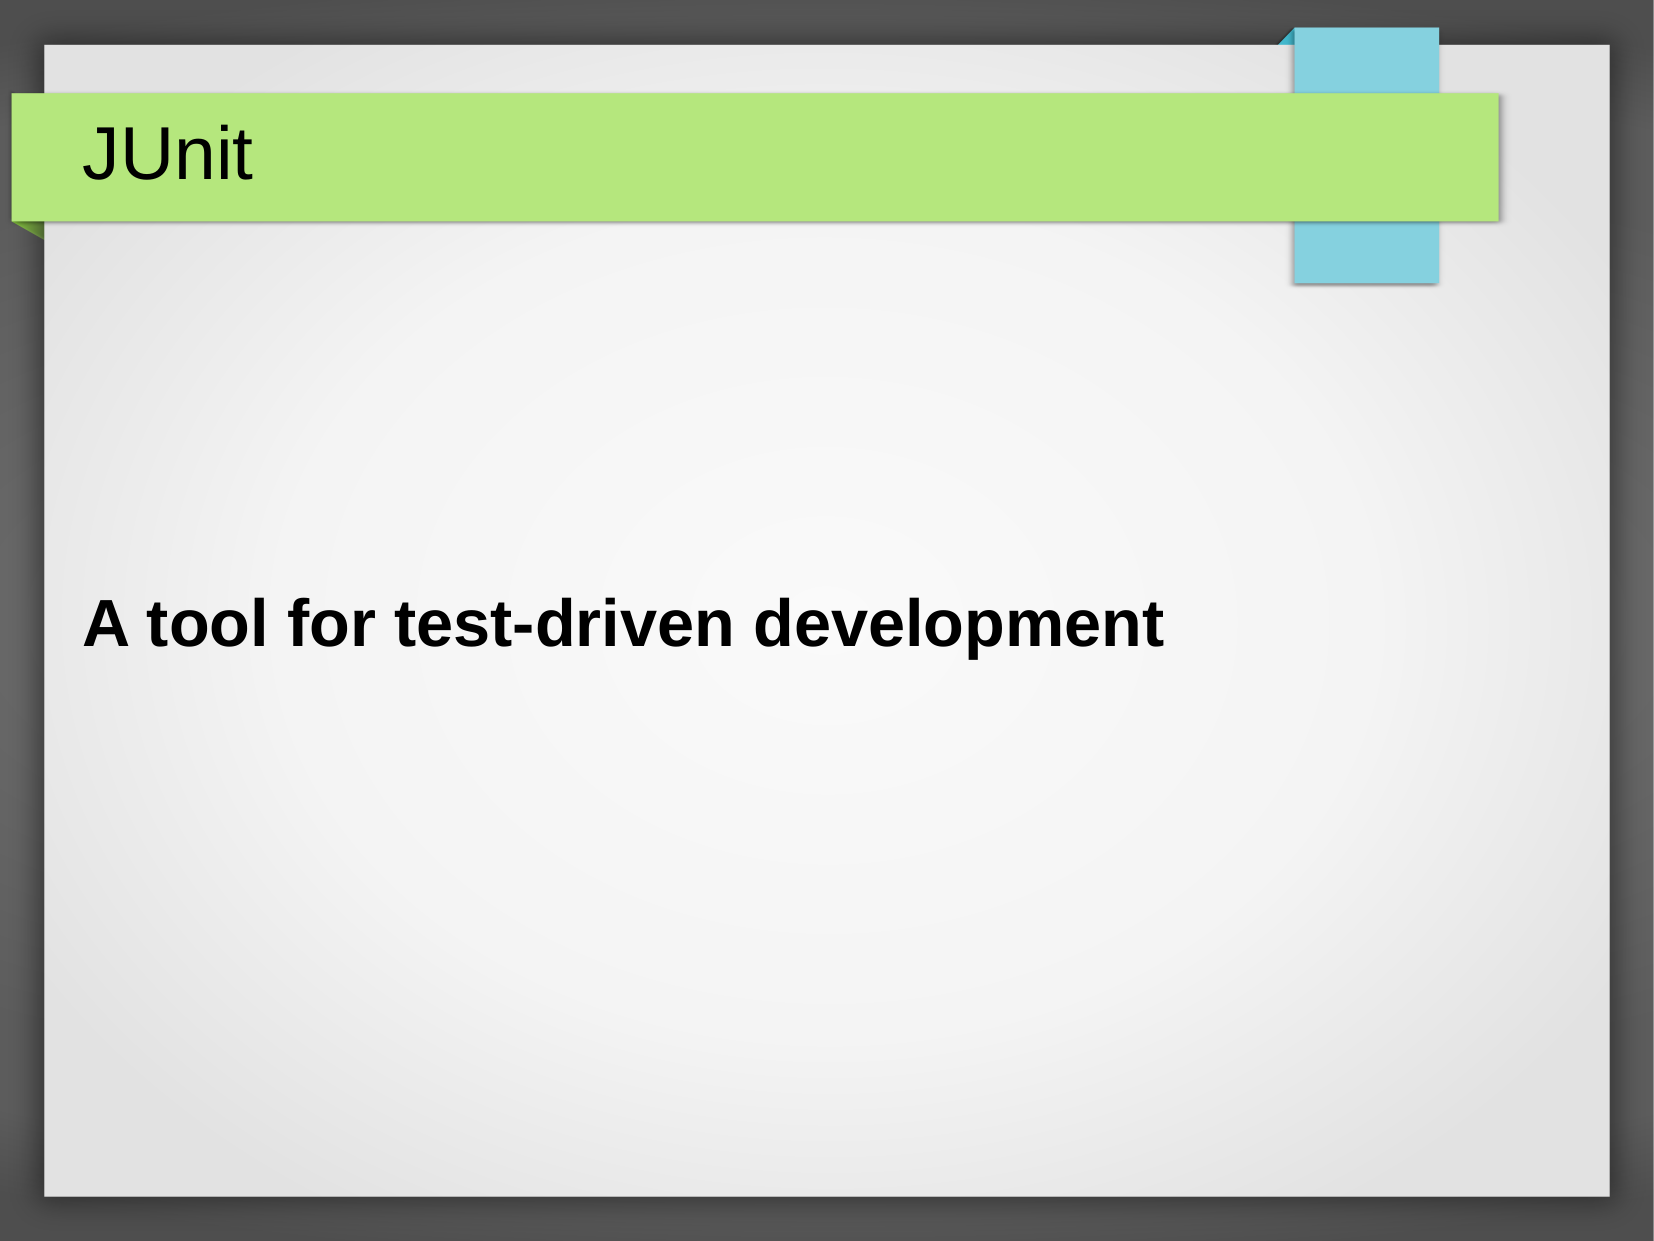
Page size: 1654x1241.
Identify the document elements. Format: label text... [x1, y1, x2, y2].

list A tool for test-driven development [82, 295, 1571, 1015]
picture [0, 0, 1654, 1241]
title JUnit [82, 94, 1264, 213]
